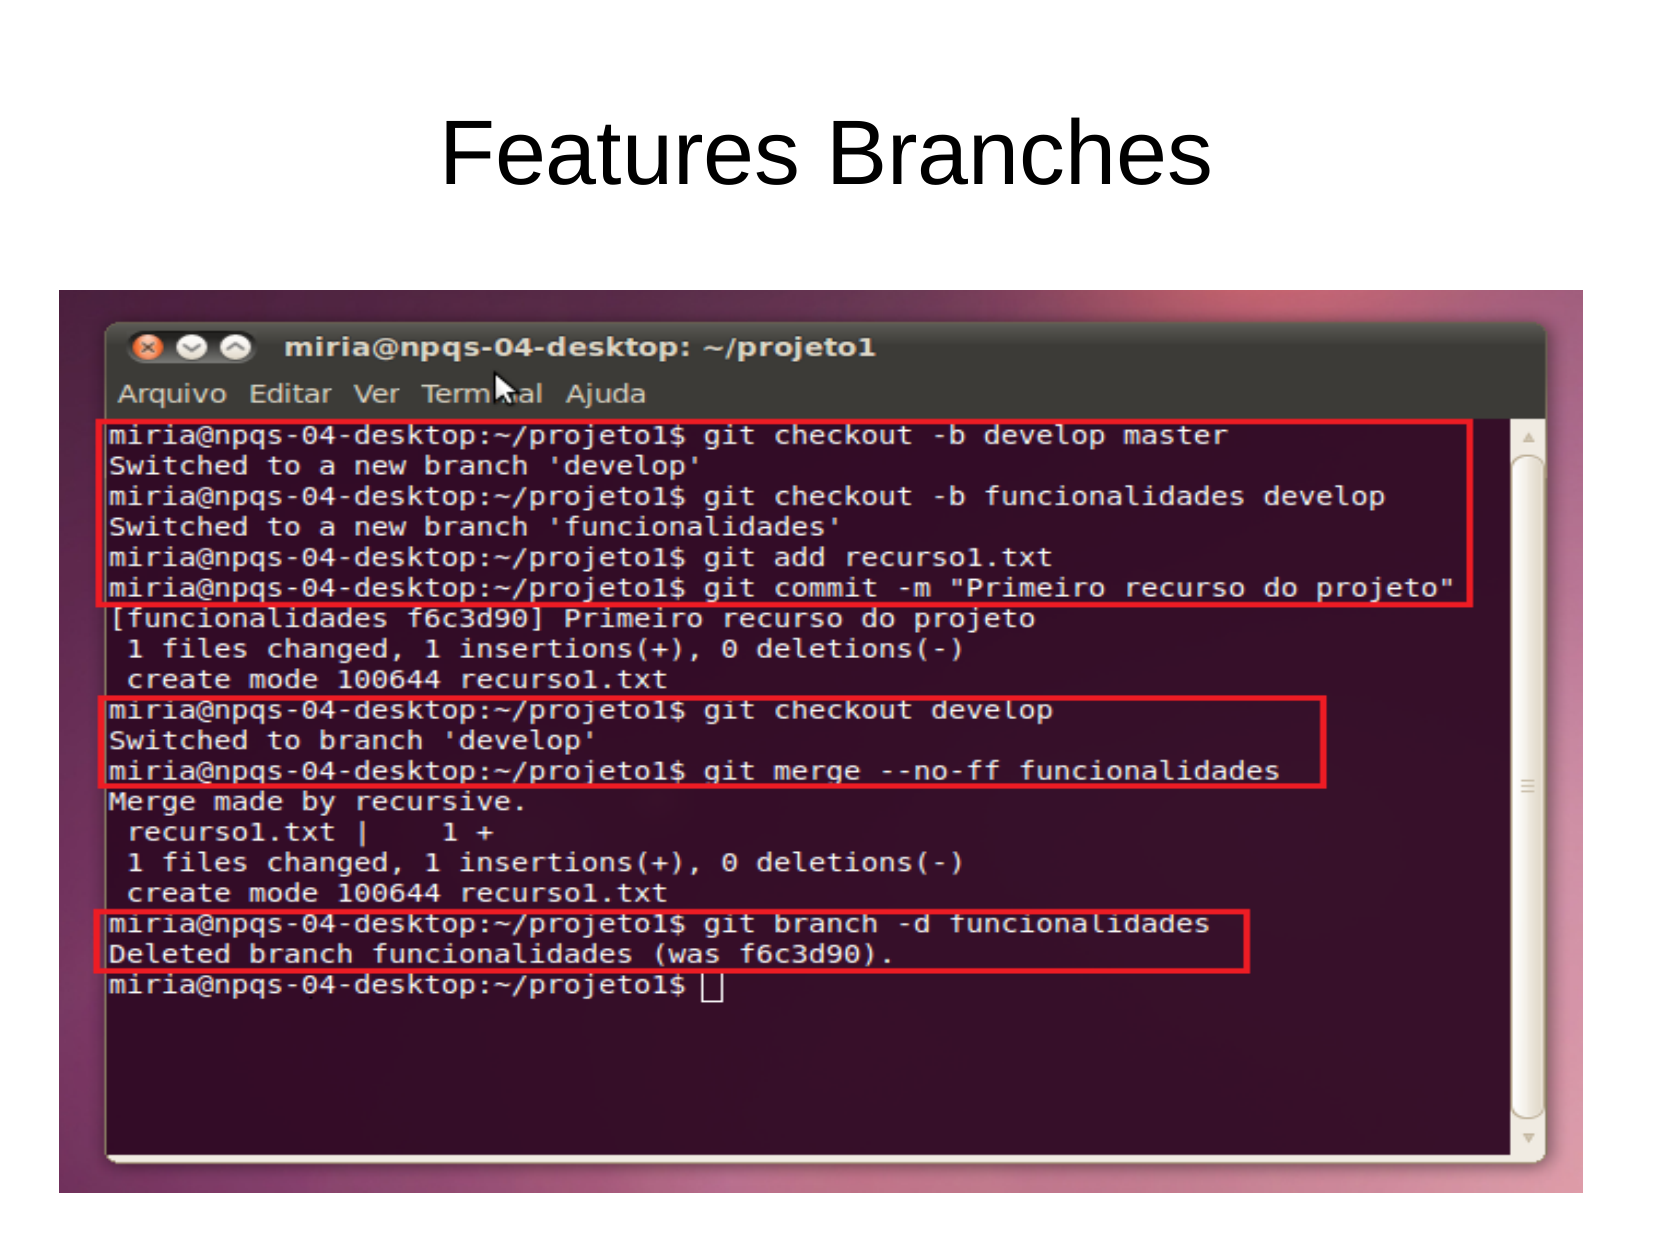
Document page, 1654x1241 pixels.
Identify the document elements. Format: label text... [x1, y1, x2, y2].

picture [59, 290, 1583, 1193]
title Features Branches [82, 49, 1571, 257]
